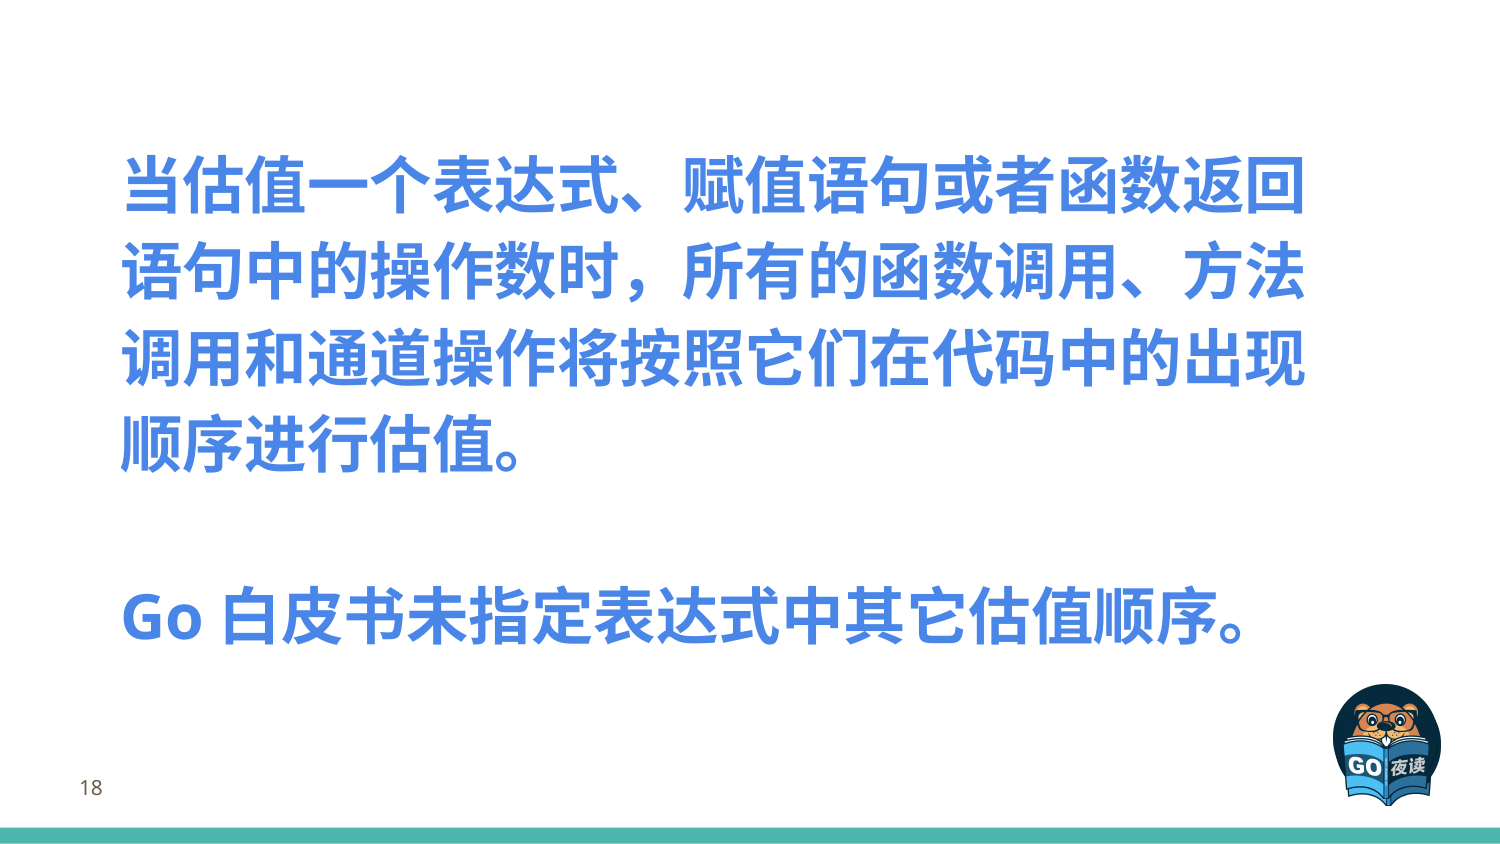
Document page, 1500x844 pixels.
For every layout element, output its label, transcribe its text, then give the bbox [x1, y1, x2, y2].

title 当估值一个表达式、赋值语句或者函数返回语句中的操作数时，所有的函数调用、方法调用和通道操作将按照它们在代码中的出现顺序进行估值。 Go白皮书未指定表达式中其它估值顺序。 [104, 120, 1362, 696]
slide_number <number> [27, 756, 118, 821]
picture [1333, 684, 1441, 806]
